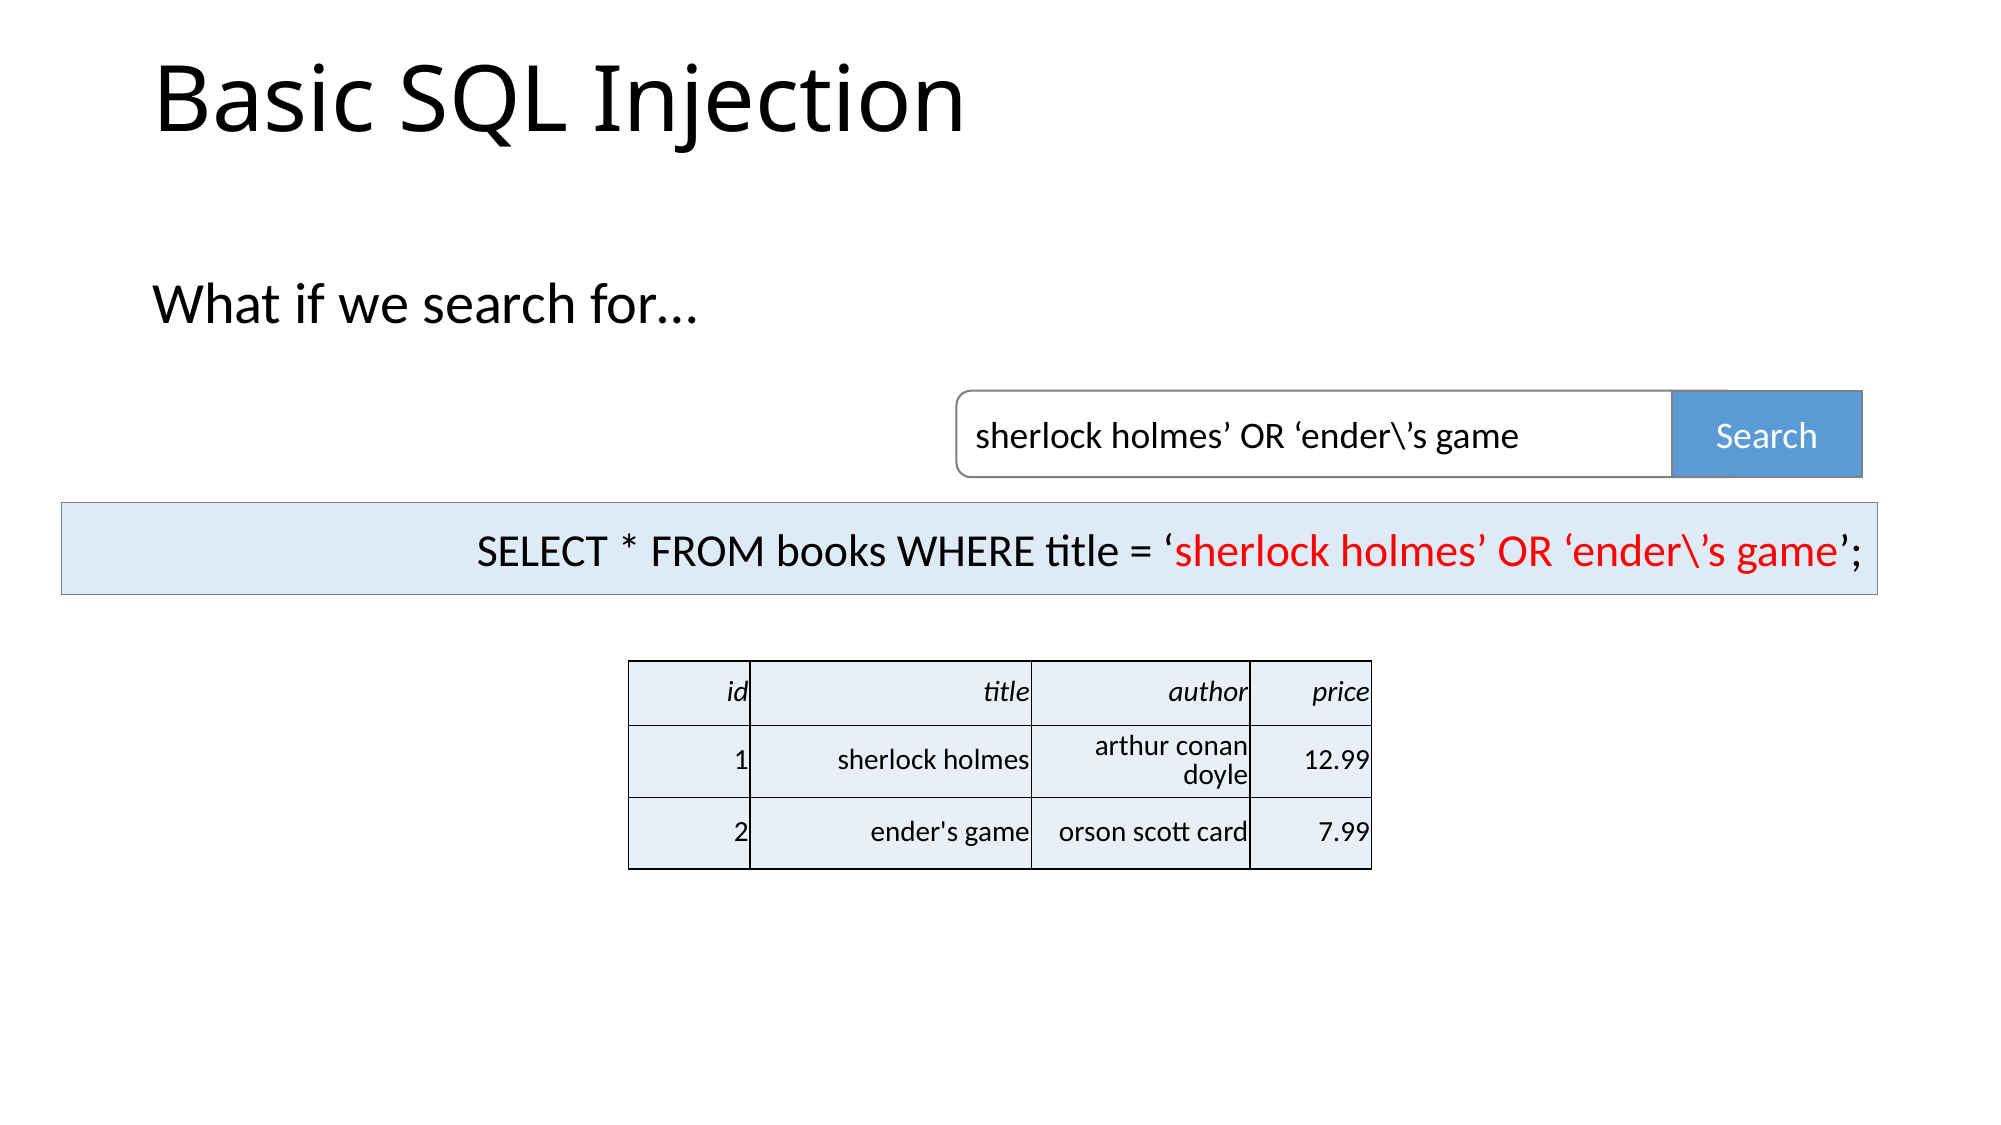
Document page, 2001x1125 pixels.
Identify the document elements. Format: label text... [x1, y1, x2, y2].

table_cell orson scott card [1032, 798, 1249, 868]
table_header title [751, 662, 1031, 725]
table_cell sherlock holmes [751, 726, 1031, 797]
table_header author [1032, 662, 1249, 725]
table_cell arthur conan doyle [1032, 726, 1249, 797]
table_cell 7.99 [1251, 798, 1371, 868]
text_box Search [1697, 403, 1837, 464]
table_cell 12.99 [1251, 726, 1371, 797]
table_header price [1251, 662, 1371, 725]
table_cell ender's game [751, 798, 1031, 868]
text_box sherlock holmes’ OR ‘ender\’s game [956, 390, 1671, 478]
text_box What if we search for… [137, 257, 744, 345]
text_box [1671, 390, 1863, 478]
table_cell 2 [629, 798, 749, 868]
list SELECT * FROM books WHERE title = ‘sherlock holmes’ OR ‘ender\’s game’; [61, 502, 1878, 595]
table_header id [629, 662, 749, 725]
title Basic SQL Injection [137, 42, 1863, 163]
table_cell 1 [629, 726, 749, 797]
